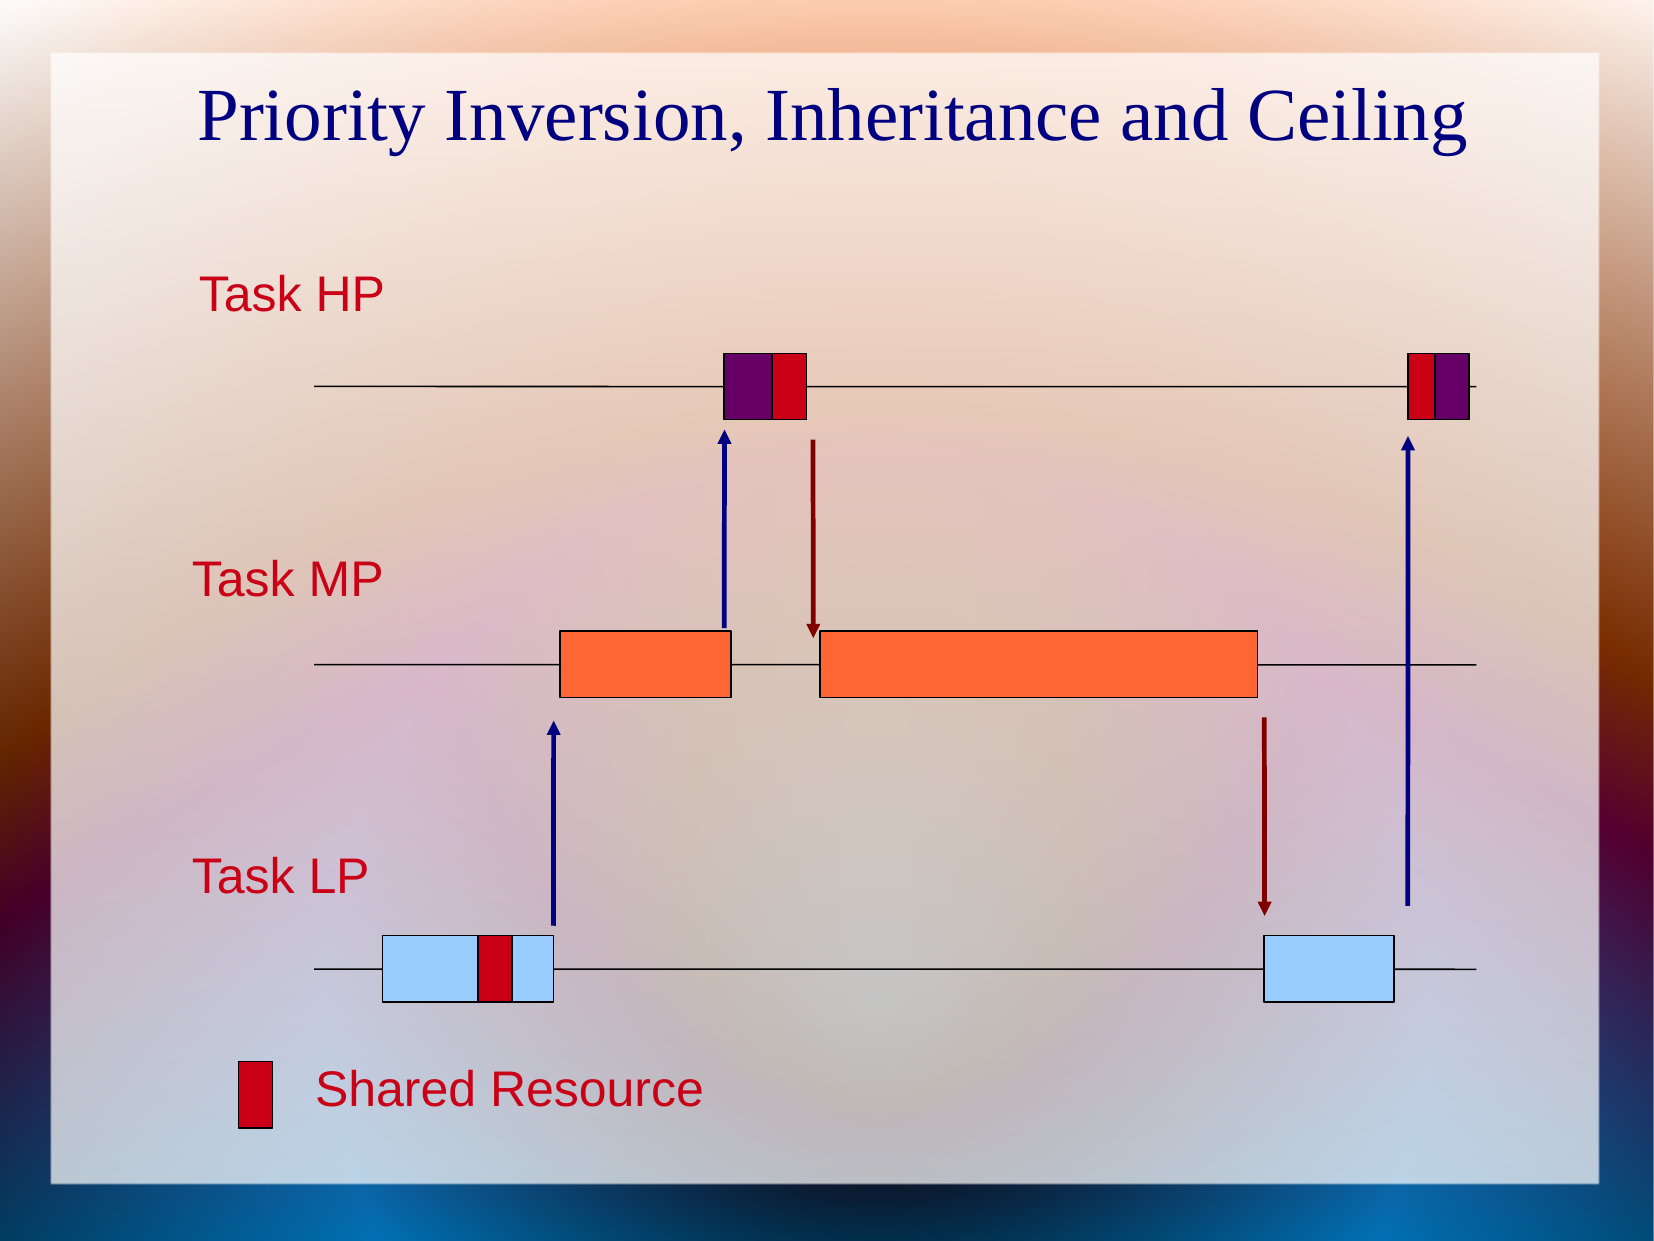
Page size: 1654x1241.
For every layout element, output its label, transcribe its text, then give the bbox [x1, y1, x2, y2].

text_box [382, 935, 554, 1003]
text_box [1264, 935, 1395, 1003]
text_box [819, 631, 1258, 698]
title Priority Inversion, Inheritance and Ceiling [83, 57, 1584, 170]
text_box [238, 1061, 273, 1128]
text_box Shared Resource [300, 1048, 745, 1128]
text_box [560, 631, 731, 698]
text_box Task MP [177, 538, 451, 619]
picture [0, 0, 1654, 1241]
text_box Task HP [184, 254, 424, 334]
text_box [1407, 353, 1470, 420]
text_box Task LP [177, 836, 417, 916]
text_box [724, 353, 807, 420]
